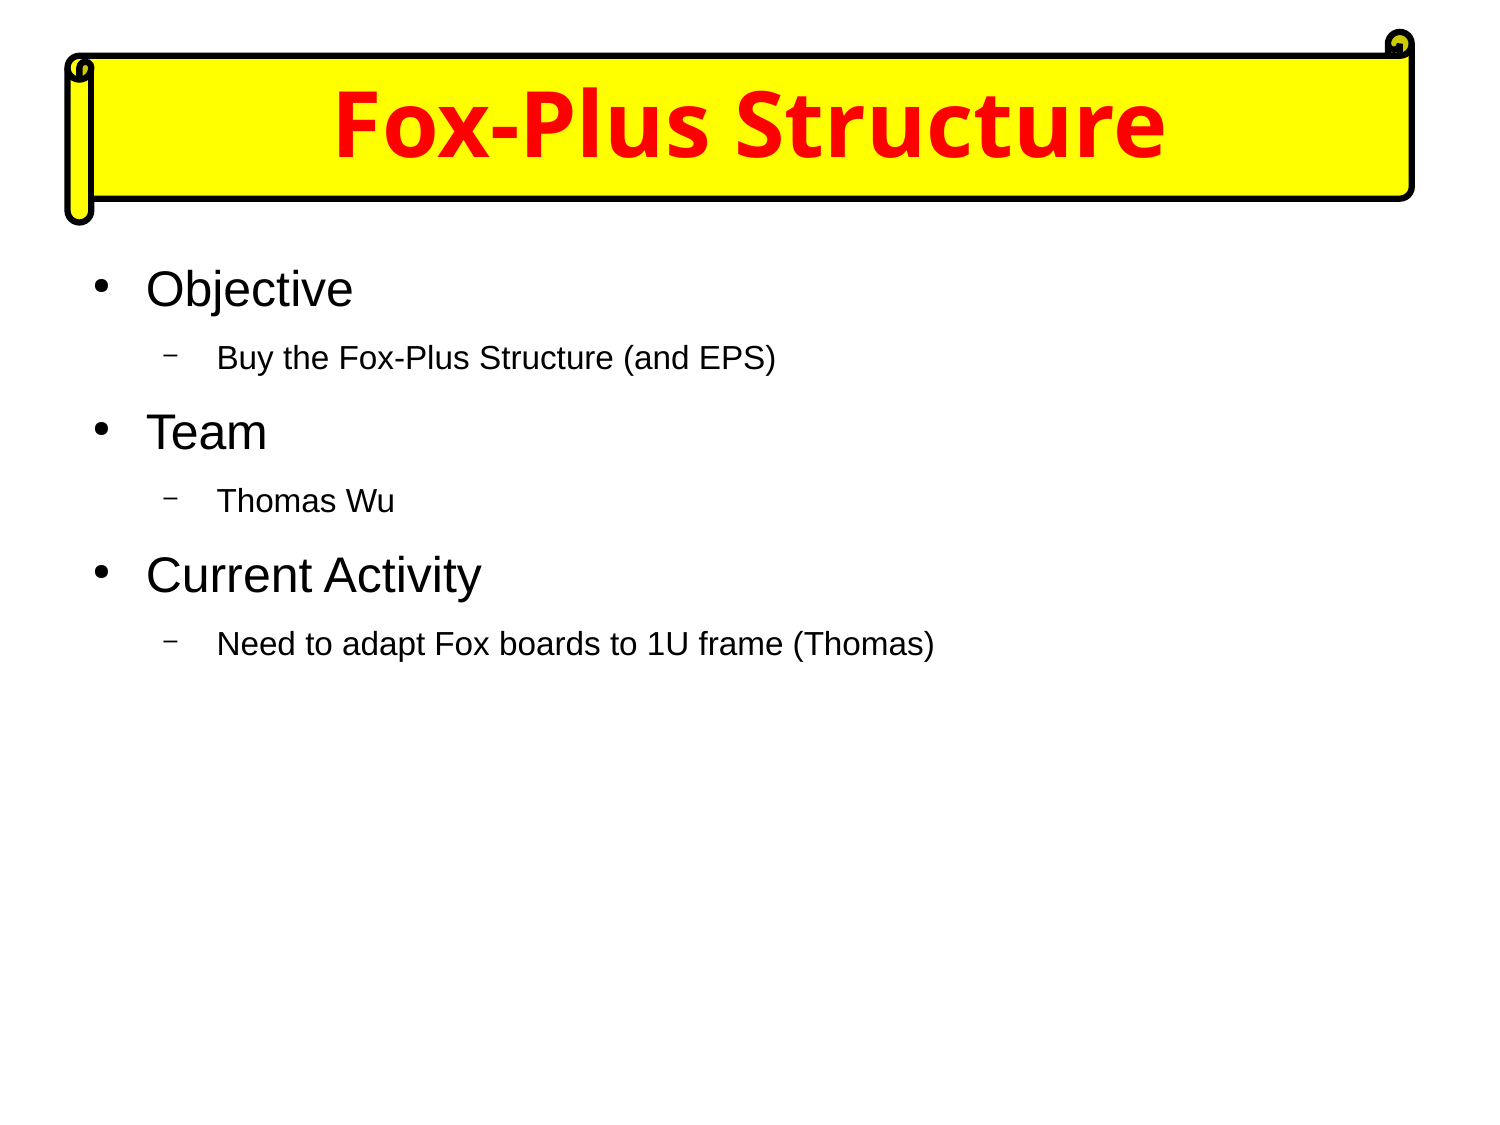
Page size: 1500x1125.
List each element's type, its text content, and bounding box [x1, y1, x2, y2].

text_box [67, 184, 1412, 223]
text_box [72, 31, 1412, 58]
list Objective Buy the Fox-Plus Structure (and EPS) Team Thomas Wu Current Activity Need to adapt Fox boards to 1U frame (Thomas) [75, 263, 1425, 916]
text_box Fox-Plus Structure [0, 58, 1500, 184]
